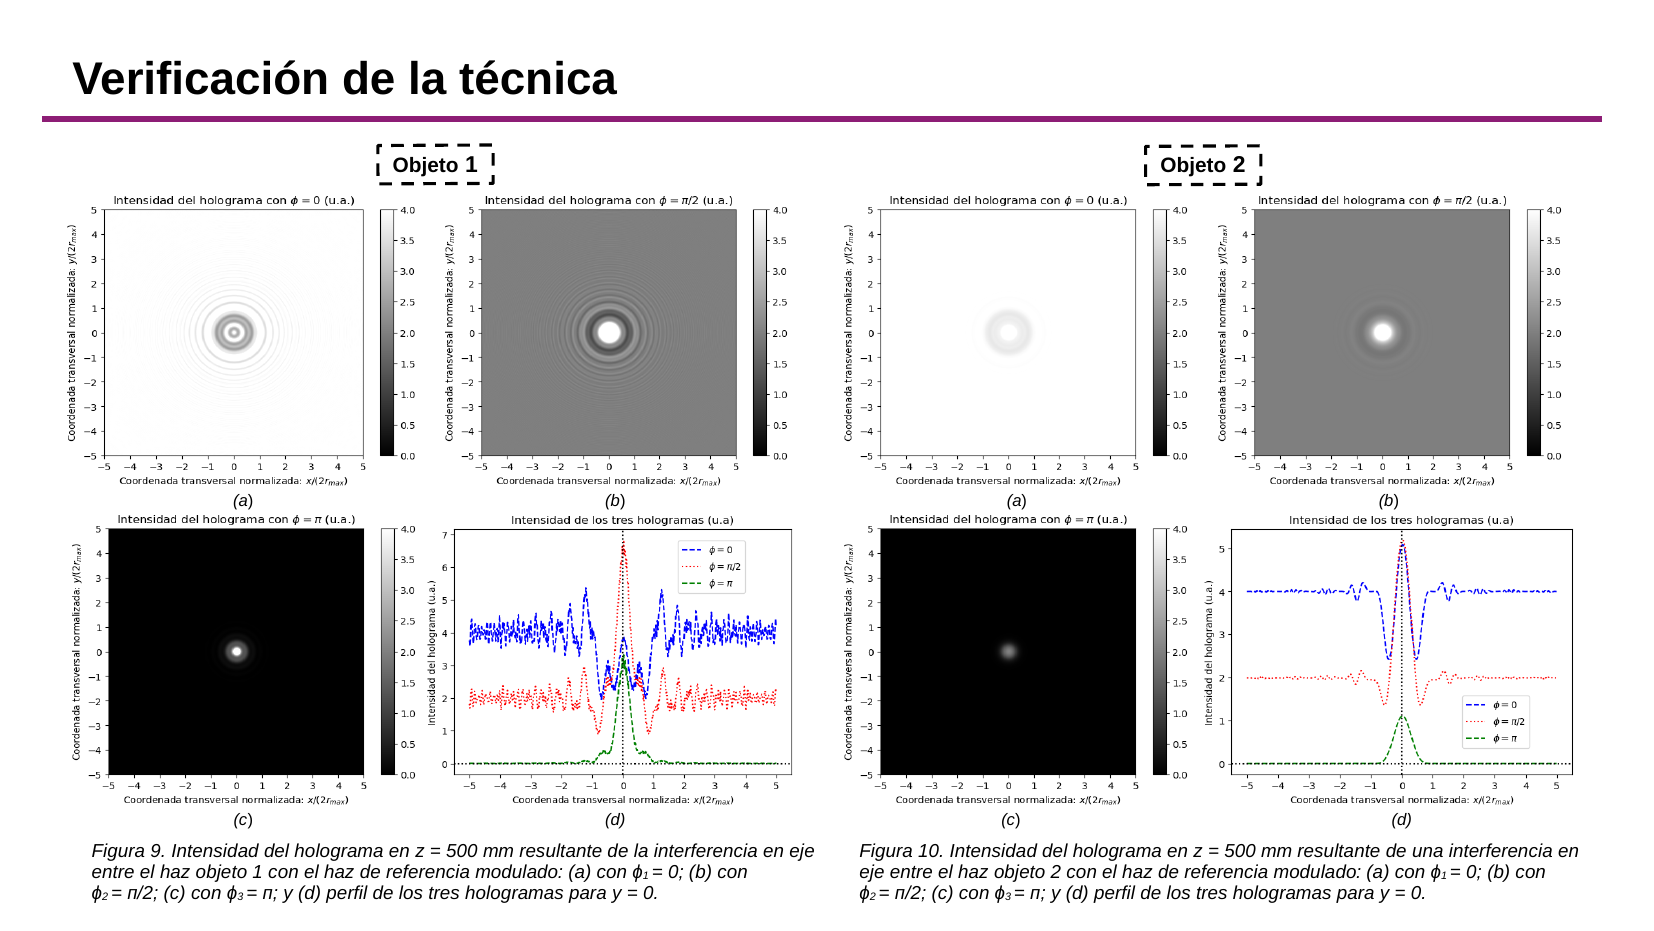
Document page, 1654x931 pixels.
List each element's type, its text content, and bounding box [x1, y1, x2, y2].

picture [64, 509, 798, 812]
picture [437, 188, 794, 484]
text_box (a) [838, 484, 1196, 539]
text_box Objeto 1 [377, 144, 519, 213]
text_box (c) [64, 812, 422, 858]
text_box Figura 10. Intensidad del holograma en z = 500 mm resultante de una interferencia en eje entre el haz objeto 2 con el haz de referencia modulado: (a) con ɸ1 = 0; (b) con ɸ2 = ᴨ/2; (c) con ɸ3 = ᴨ; y (d) perfil de los tres hologramas para y = 0. [844, 832, 1616, 931]
text_box (d) [437, 812, 794, 858]
text_box (a) [64, 484, 422, 539]
text_box (c) [832, 803, 1190, 858]
picture [836, 507, 1194, 812]
text_box (b) [1210, 484, 1568, 539]
text_box (d) [1223, 803, 1581, 858]
picture [59, 188, 422, 493]
picture [1210, 188, 1568, 484]
picture [1198, 509, 1575, 812]
title Verificación de la técnica [72, 18, 1654, 140]
text_box Objeto 2 [1145, 144, 1286, 213]
text_box Figura 9. Intensidad del holograma en z = 500 mm resultante de la interferencia en eje entre el haz objeto 1 con el haz de referencia modulado: (a) con ɸ1 = 0; (b) con ɸ2 = ᴨ/2; (c) con ɸ3 = ᴨ; y (d) perfil de los tres hologramas para y = 0. [76, 832, 844, 931]
text_box (b) [437, 484, 794, 539]
picture [836, 188, 1194, 493]
